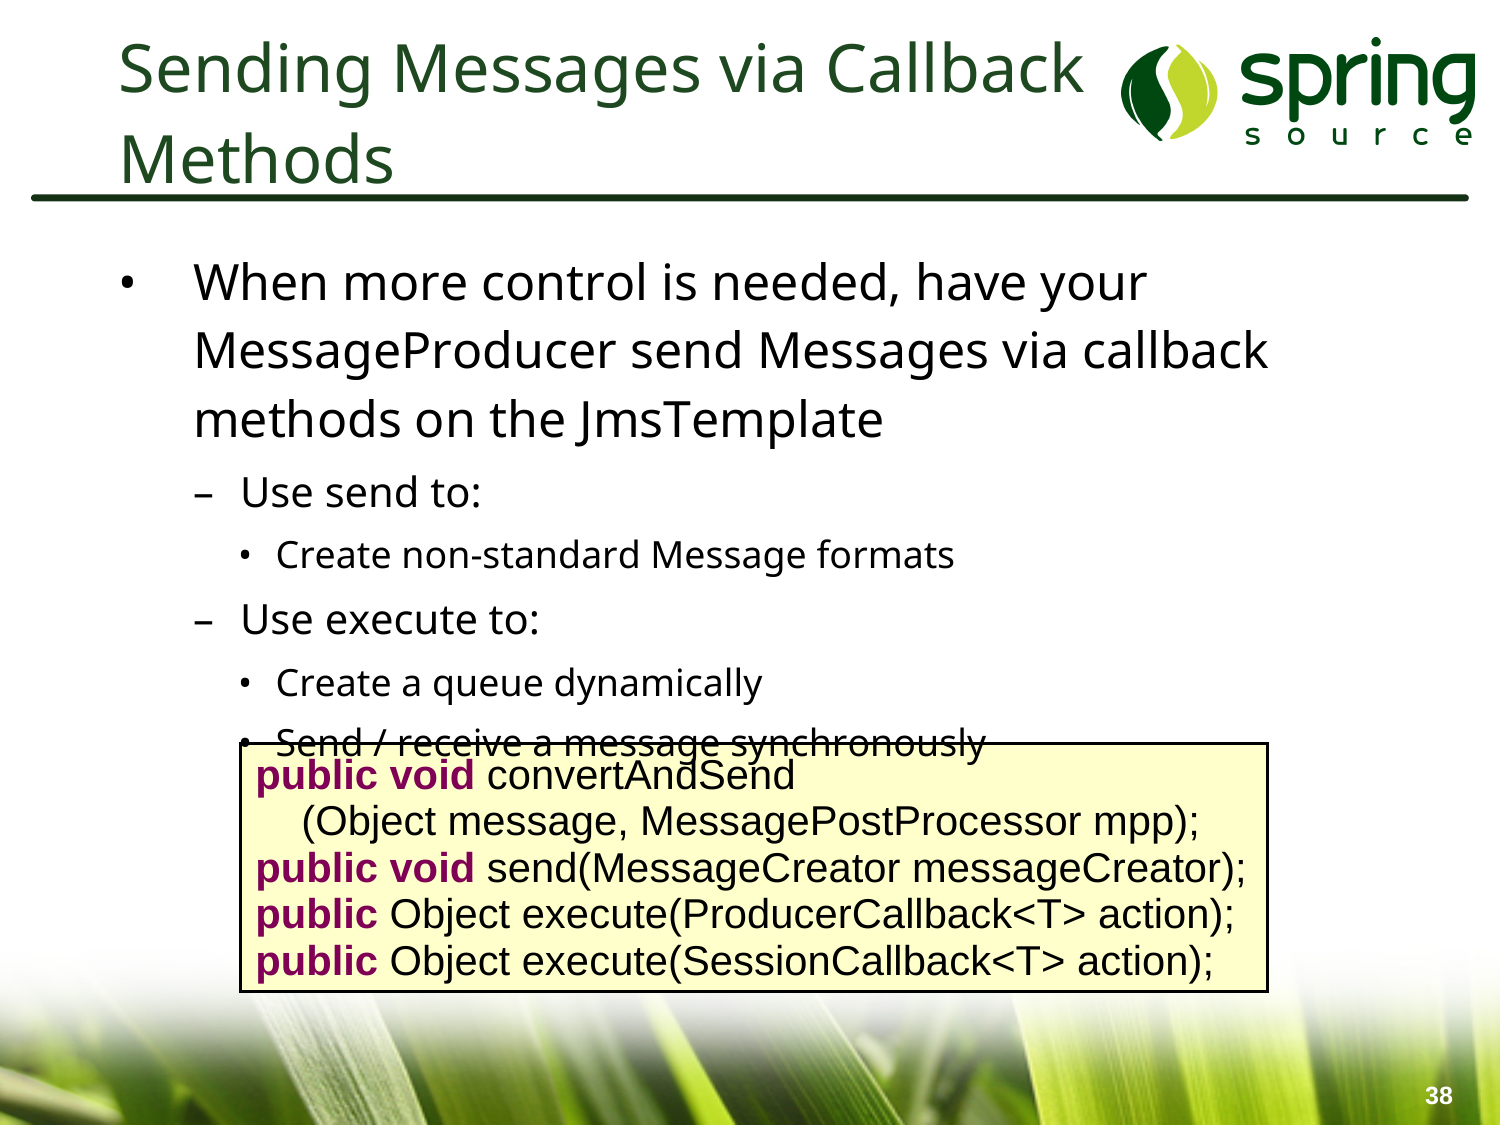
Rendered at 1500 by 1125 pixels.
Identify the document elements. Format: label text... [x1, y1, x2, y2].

text_box public void convertAndSend (Object message, MessagePostProcessor mpp); public void send(MessageCreator messageCreator); public Object execute(ProducerCallback<T> action); public Object execute(SessionCallback<T> action); [240, 743, 1268, 992]
picture [0, 944, 1500, 1125]
list When more control is needed, have your MessageProducer send Messages via callback methods on the JmsTemplate Use send to: Create non-standard Message formats Use execute to: Create a queue dynamically Send / receive a message synchronously [103, 239, 1394, 724]
picture [1137, 37, 1475, 145]
title Sending Messages via Callback Methods [104, 14, 1137, 192]
